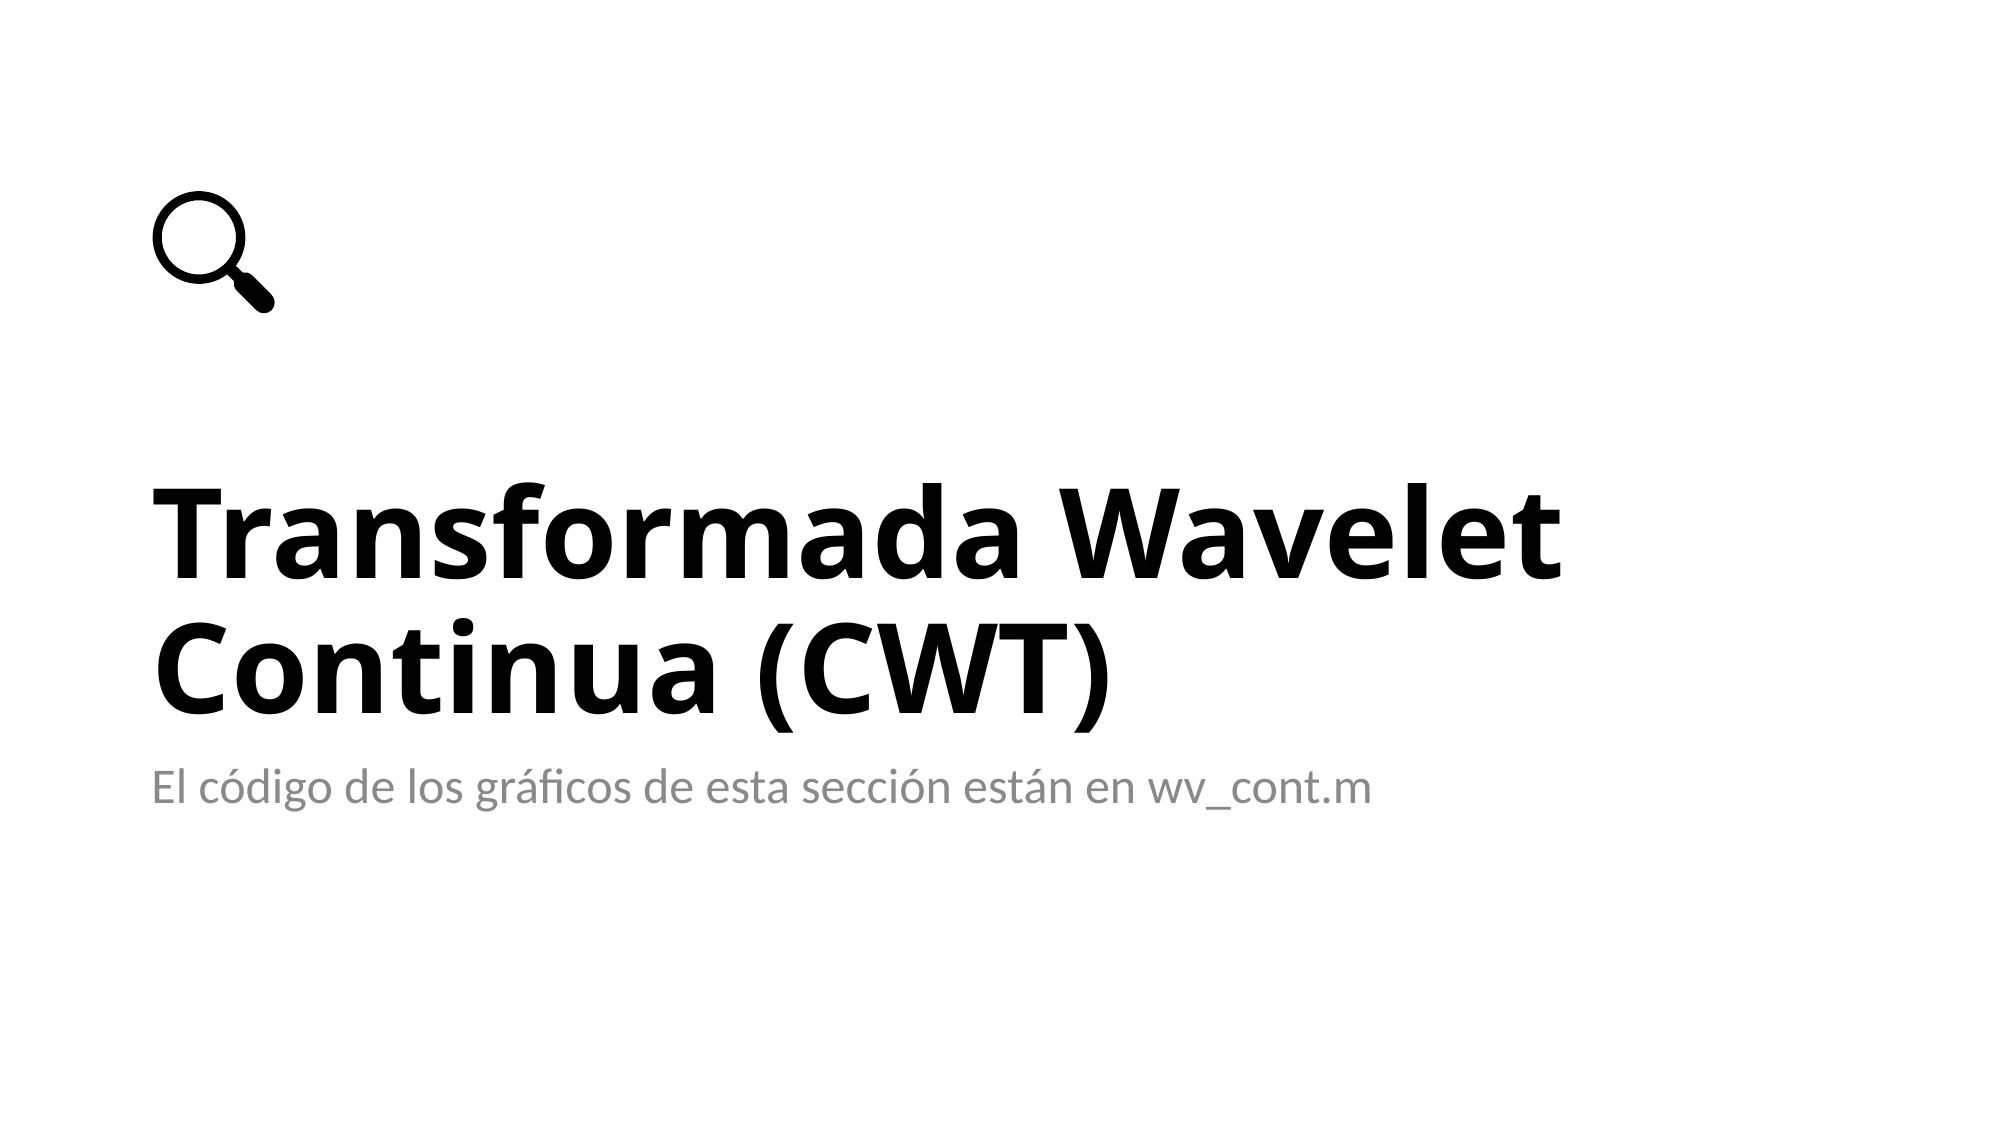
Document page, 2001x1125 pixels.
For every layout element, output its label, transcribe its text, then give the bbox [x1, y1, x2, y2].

list El código de los gráficos de esta sección están en wv_cont.m [138, 643, 1864, 890]
picture [138, 177, 289, 328]
title Transformada Wavelet Continua (CWT) [136, 327, 1896, 644]
